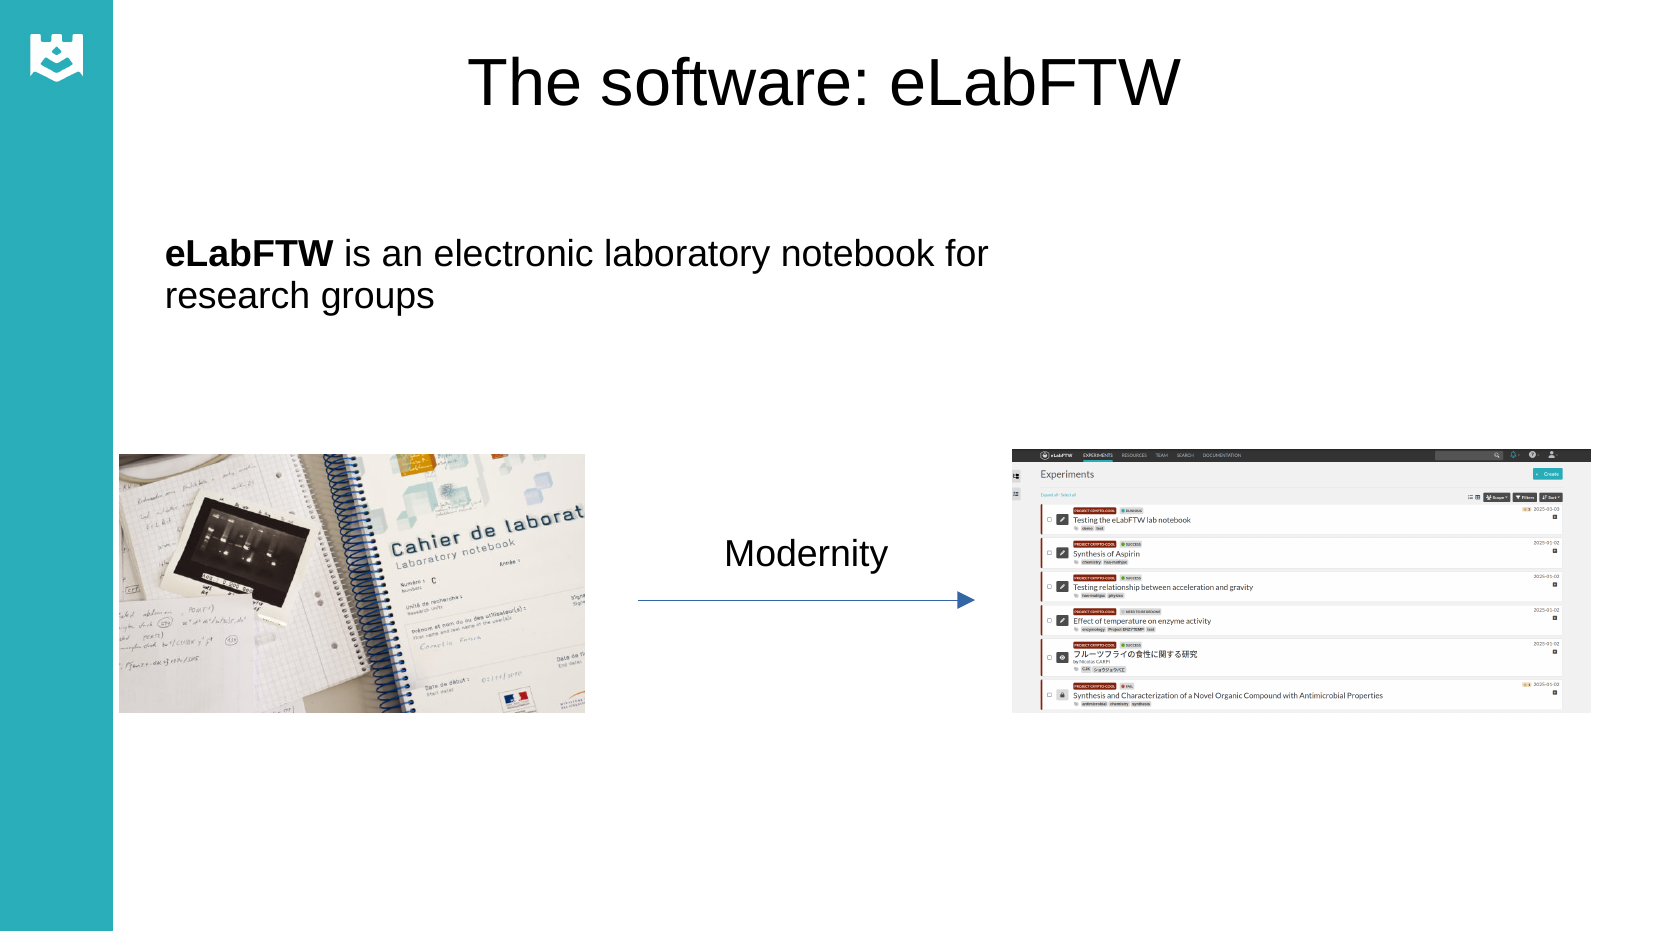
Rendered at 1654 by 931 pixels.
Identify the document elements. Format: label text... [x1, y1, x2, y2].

text_box Modernity [637, 525, 976, 582]
picture [119, 454, 585, 713]
picture [1012, 449, 1591, 713]
picture [0, 0, 113, 931]
text_box The software: eLabFTW [113, 37, 1651, 188]
text_box eLabFTW is an electronic laboratory notebook for research groups [150, 225, 1238, 492]
